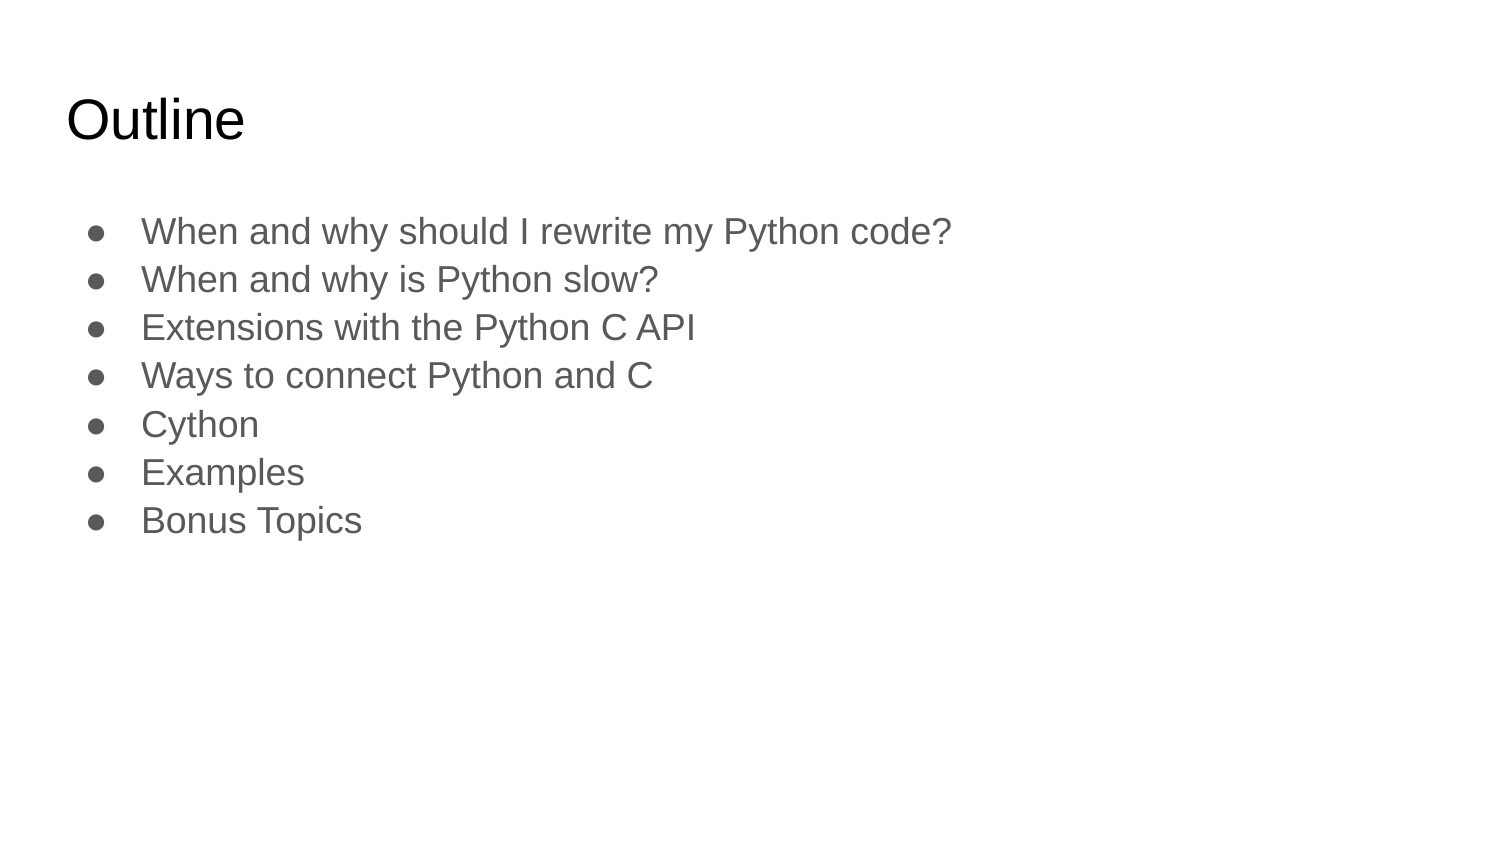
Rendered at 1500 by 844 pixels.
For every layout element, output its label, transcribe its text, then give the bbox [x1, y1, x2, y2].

list When and why should I rewrite my Python code? When and why is Python slow? Extensions with the Python C API Ways to connect Python and C Cython Examples Bonus Topics [51, 189, 1449, 750]
title Outline [51, 72, 1449, 167]
